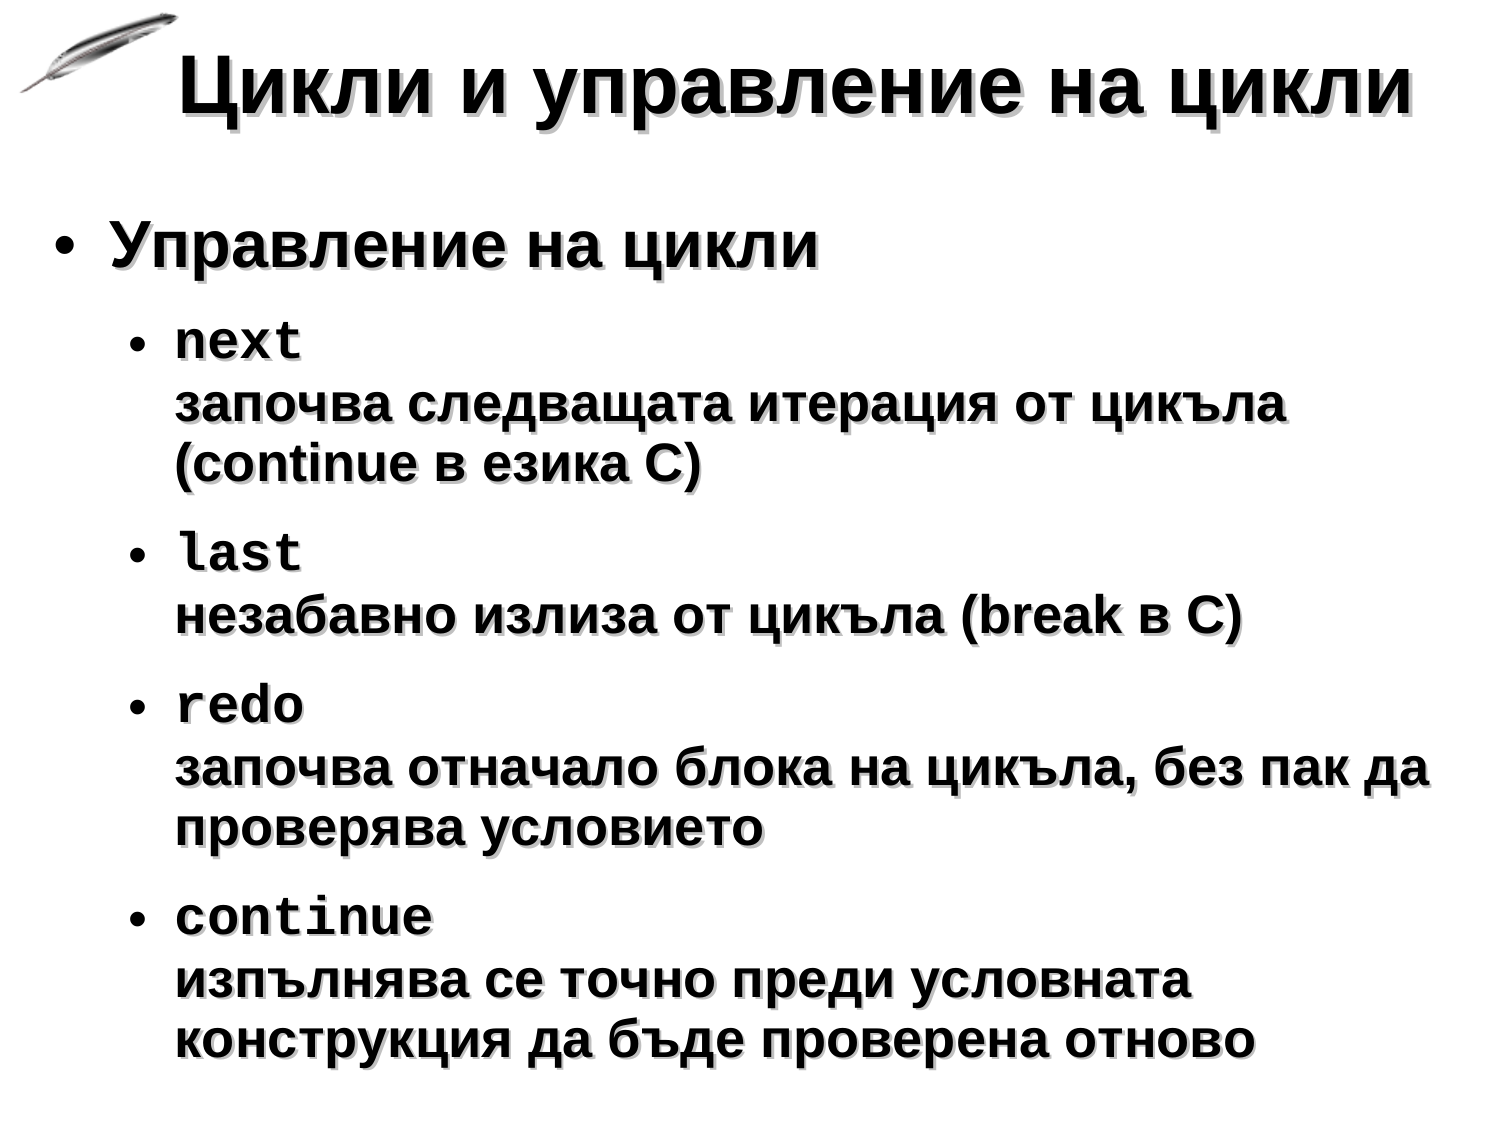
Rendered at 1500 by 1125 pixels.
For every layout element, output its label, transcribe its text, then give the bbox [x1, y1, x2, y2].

picture [16, 11, 177, 95]
title Цикли и управление на цикли [177, 0, 1459, 179]
list Управление на цикли next започва следващата итерация от цикъла (continue в езика C) last незабавно излиза от цикъла (break в C) redo започва отначало блока на цикъла, без пак да проверява условието continue изпълнява се точно преди условната конструкция да бъде проверена отново [53, 207, 1447, 1123]
